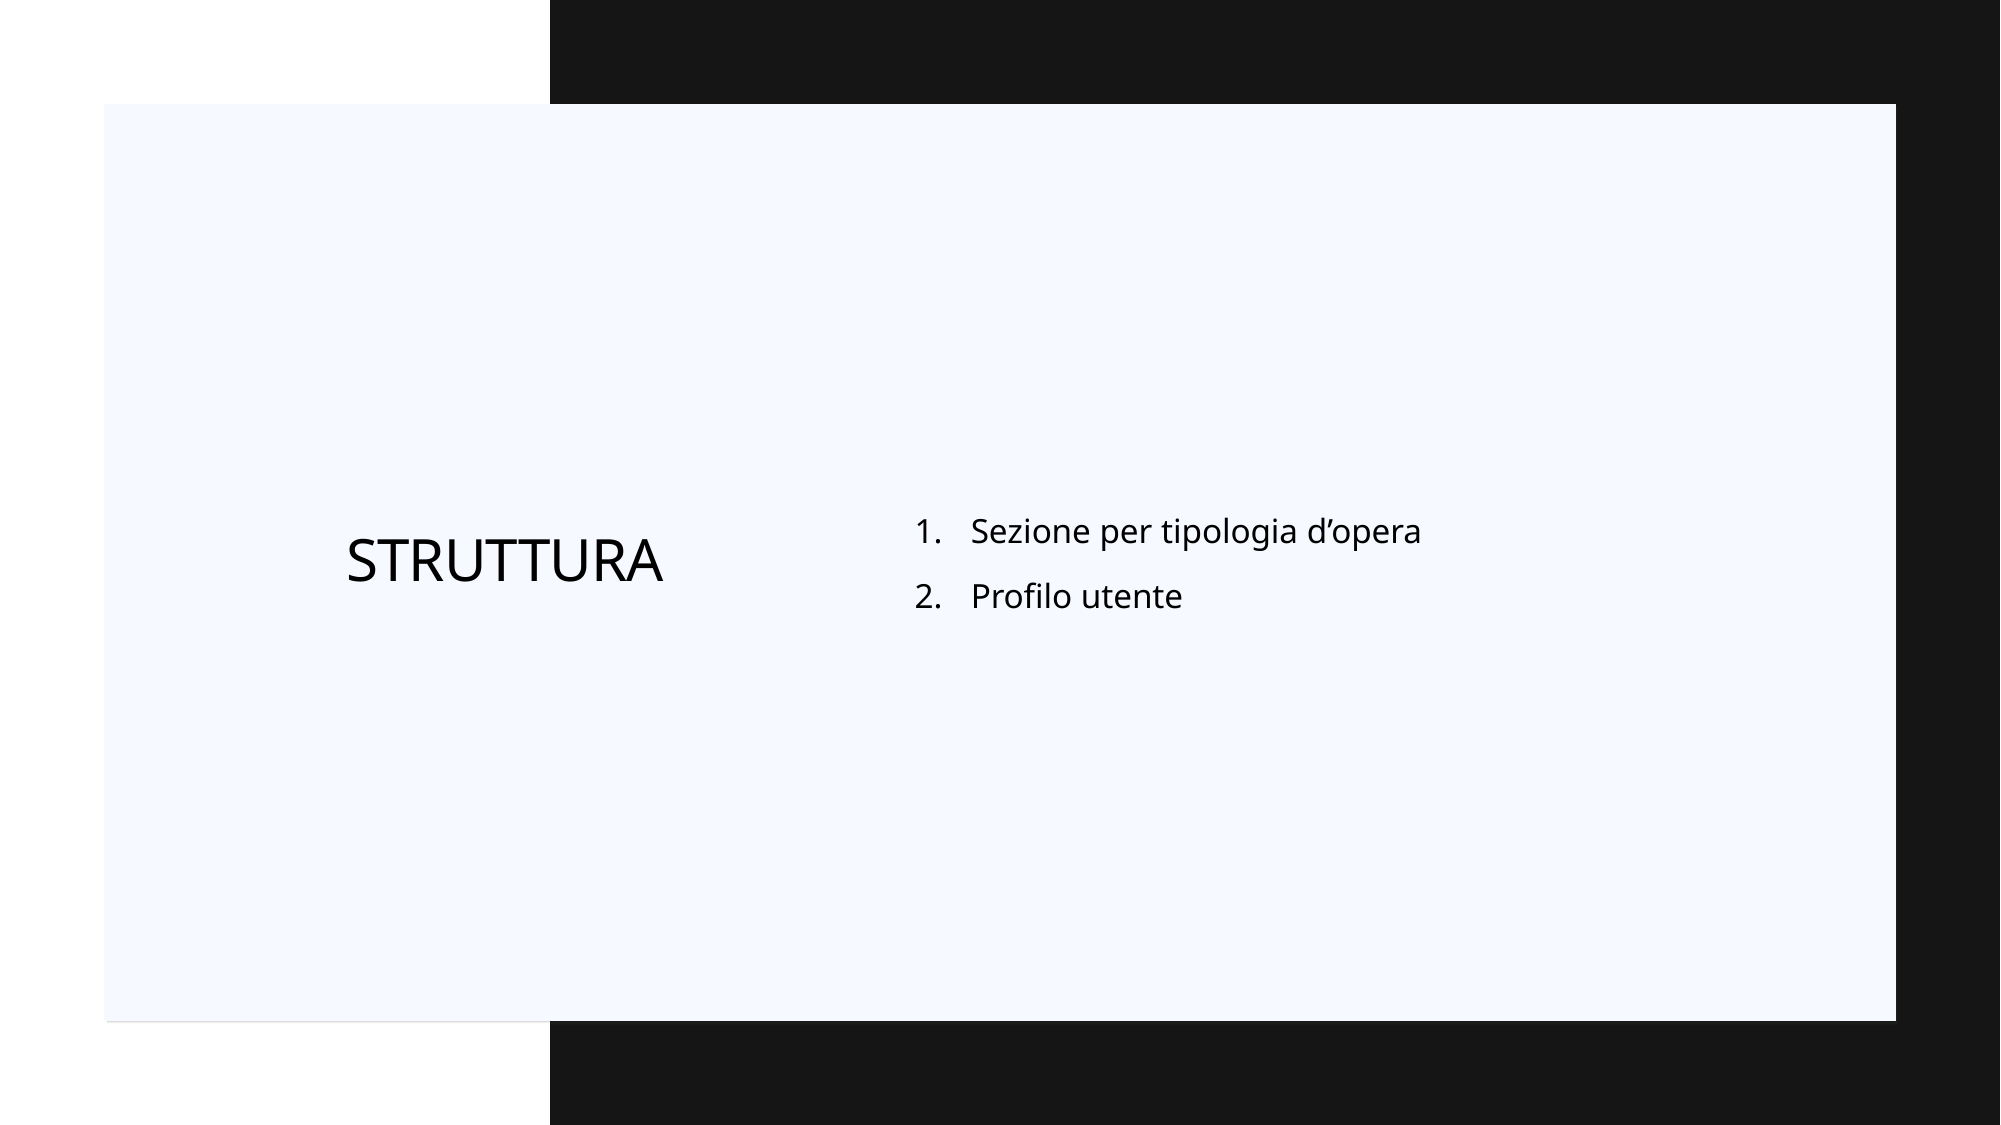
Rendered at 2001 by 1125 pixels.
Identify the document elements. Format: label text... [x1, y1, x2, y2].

title STRUTTURA [104, 514, 906, 611]
list Sezione per tipologia d’opera Profilo utente [914, 103, 1896, 1022]
